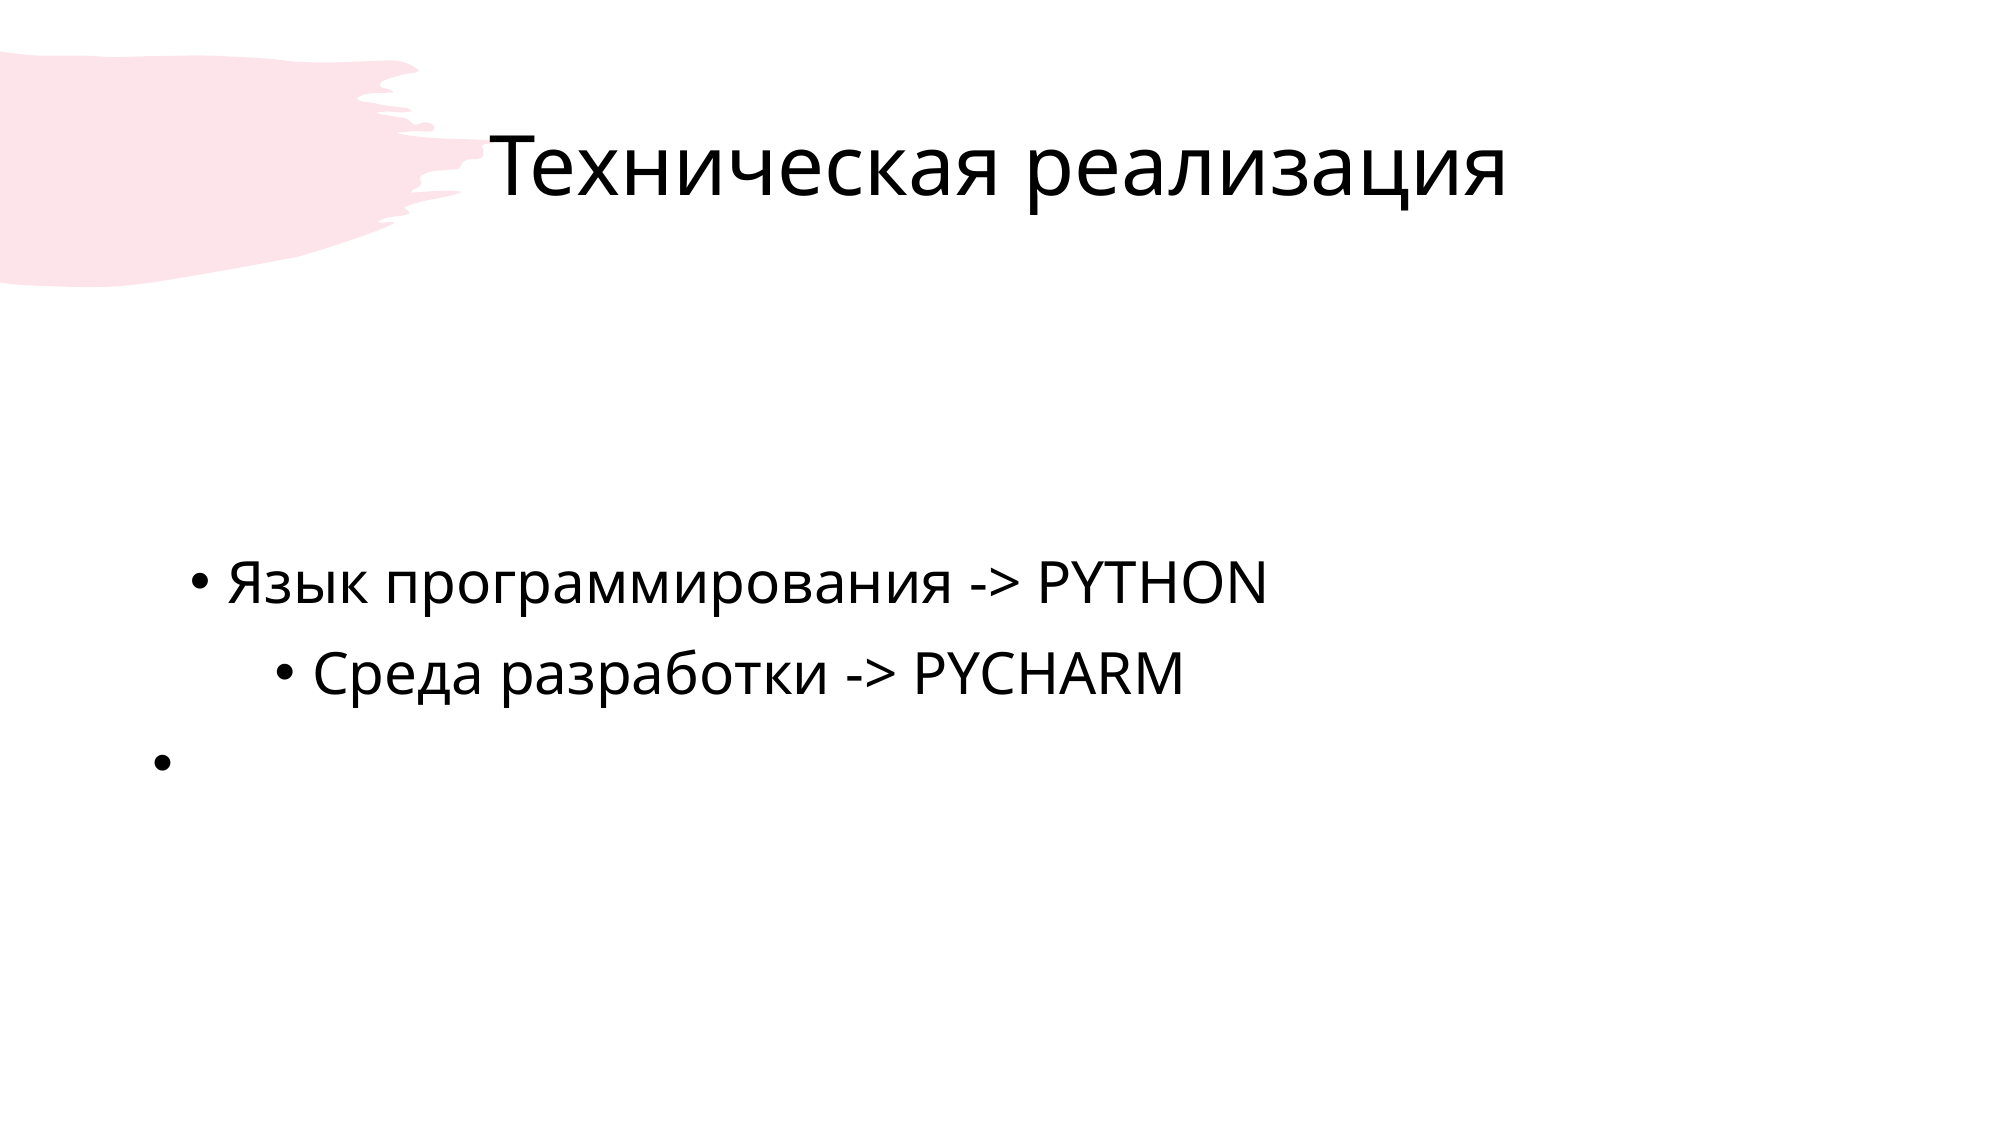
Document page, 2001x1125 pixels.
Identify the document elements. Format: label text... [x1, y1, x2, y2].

title Техническая реализация [137, 59, 1863, 278]
list Язык программирования -> PYTHON Среда разработки -> PYCHARM [137, 329, 1863, 1013]
